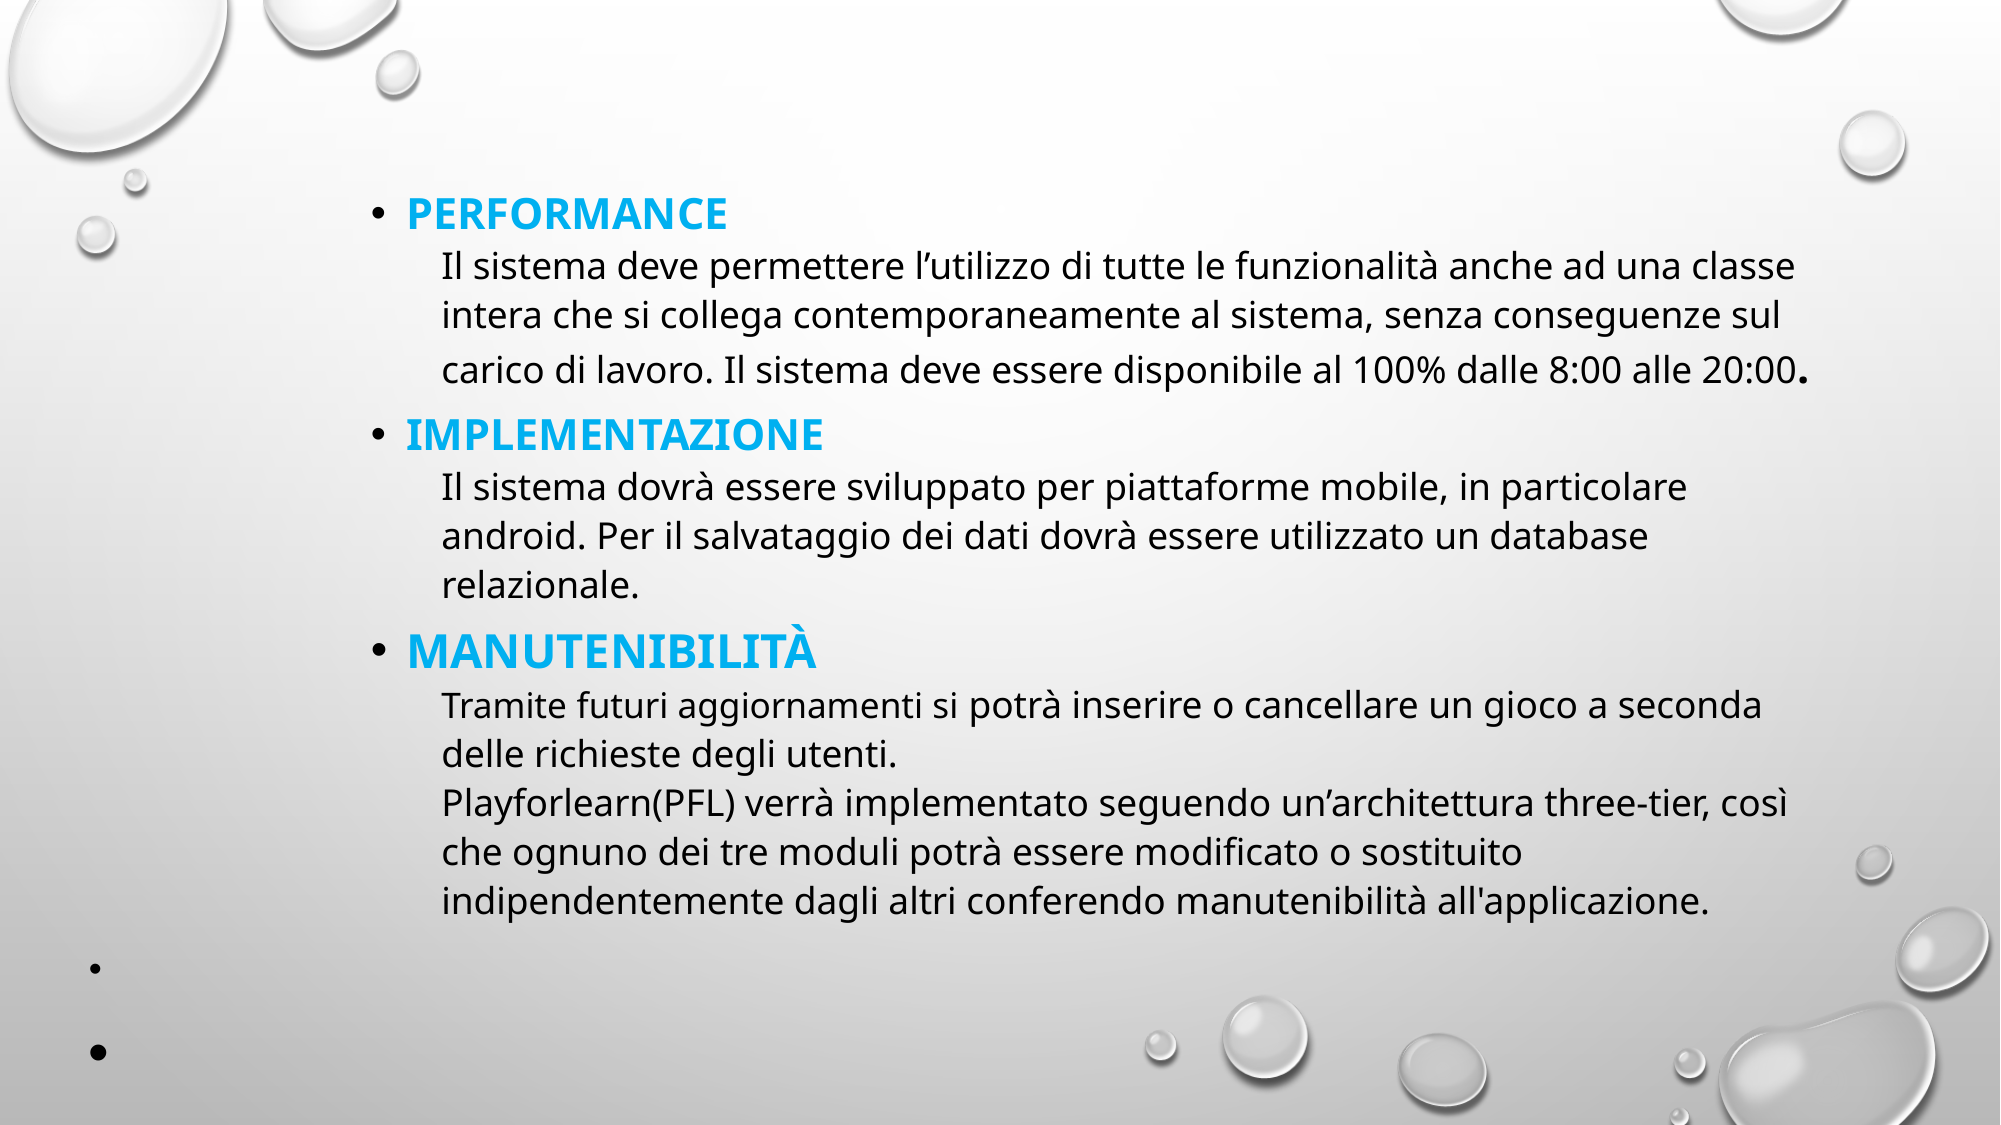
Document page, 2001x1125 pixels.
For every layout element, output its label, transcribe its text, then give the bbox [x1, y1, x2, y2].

list Performance Il sistema deve permettere l’utilizzo di tutte le funzionalità anche ad una classe intera che si collega contemporaneamente al sistema, senza conseguenze sul carico di lavoro. Il sistema deve essere disponibile al 100% dalle 8:00 alle 20:00. Implementazione Il sistema dovrà essere sviluppato per piattaforme mobile, in particolare android. Per il salvataggio dei dati dovrà essere utilizzato un database relazionale. Manutenibilità Tramite futuri aggiornamenti si potrà inserire o cancellare un gioco a seconda delle richieste degli utenti. Playforlearn(PFL) verrà implementato seguendo un’architettura three-tier, così che ognuno dei tre moduli potrà essere modificato o sostituito indipendentemente dagli altri conferendo manutenibilità all'applicazione. [73, 173, 1851, 951]
